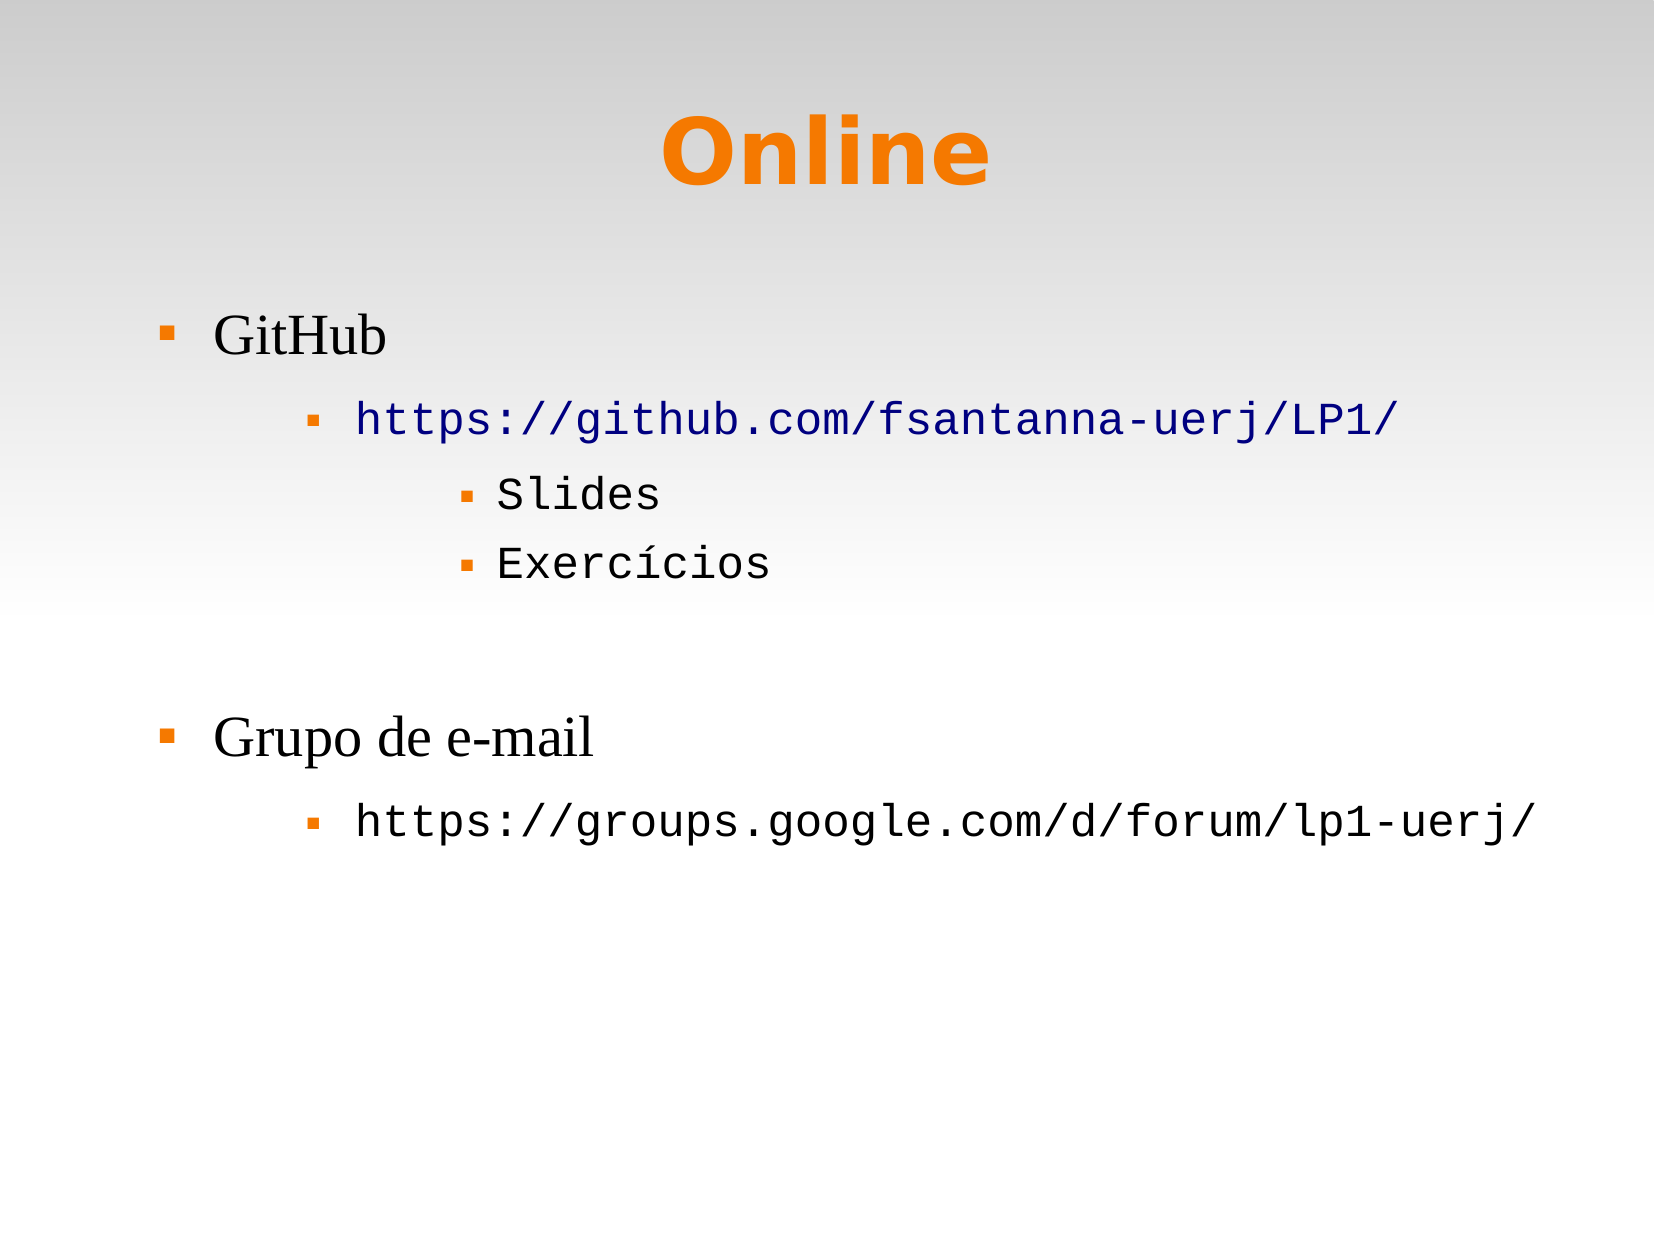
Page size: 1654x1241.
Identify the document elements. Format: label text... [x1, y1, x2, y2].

title Online [82, 49, 1571, 257]
list GitHub https://github.com/fsantanna-uerj/LP1/ Slides Exercícios Grupo de e-mail https://groups.google.com/d/forum/lp1-uerj/ [71, 302, 1654, 1121]
